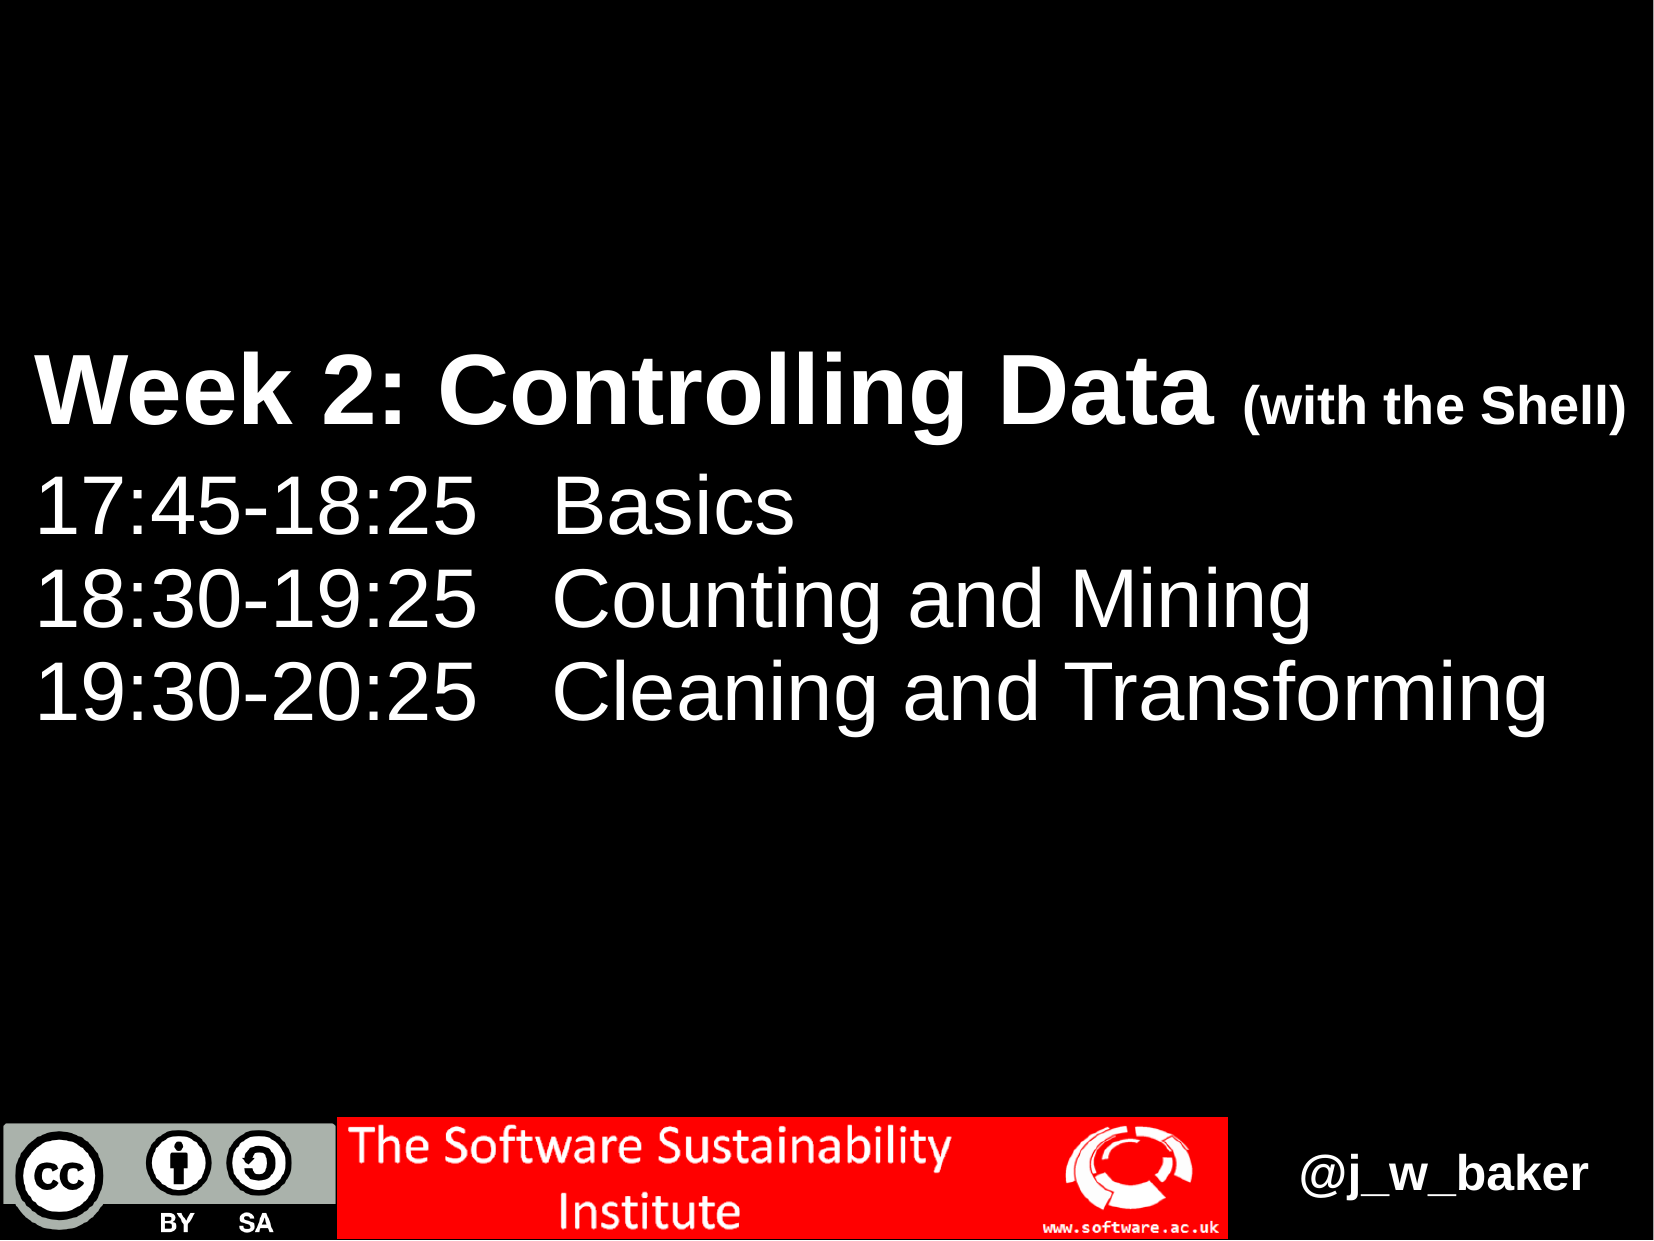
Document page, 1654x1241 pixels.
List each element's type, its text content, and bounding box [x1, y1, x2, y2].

text_box @j_w_baker [1266, 1085, 1622, 1241]
picture [0, 1117, 1228, 1239]
text_box Week 2: Controlling Data (with the Shell) 17:45-18:25 Basics 18:30-19:25 Counting and Mining 19:30-20:25 Cleaning and Transforming [34, 333, 1629, 740]
